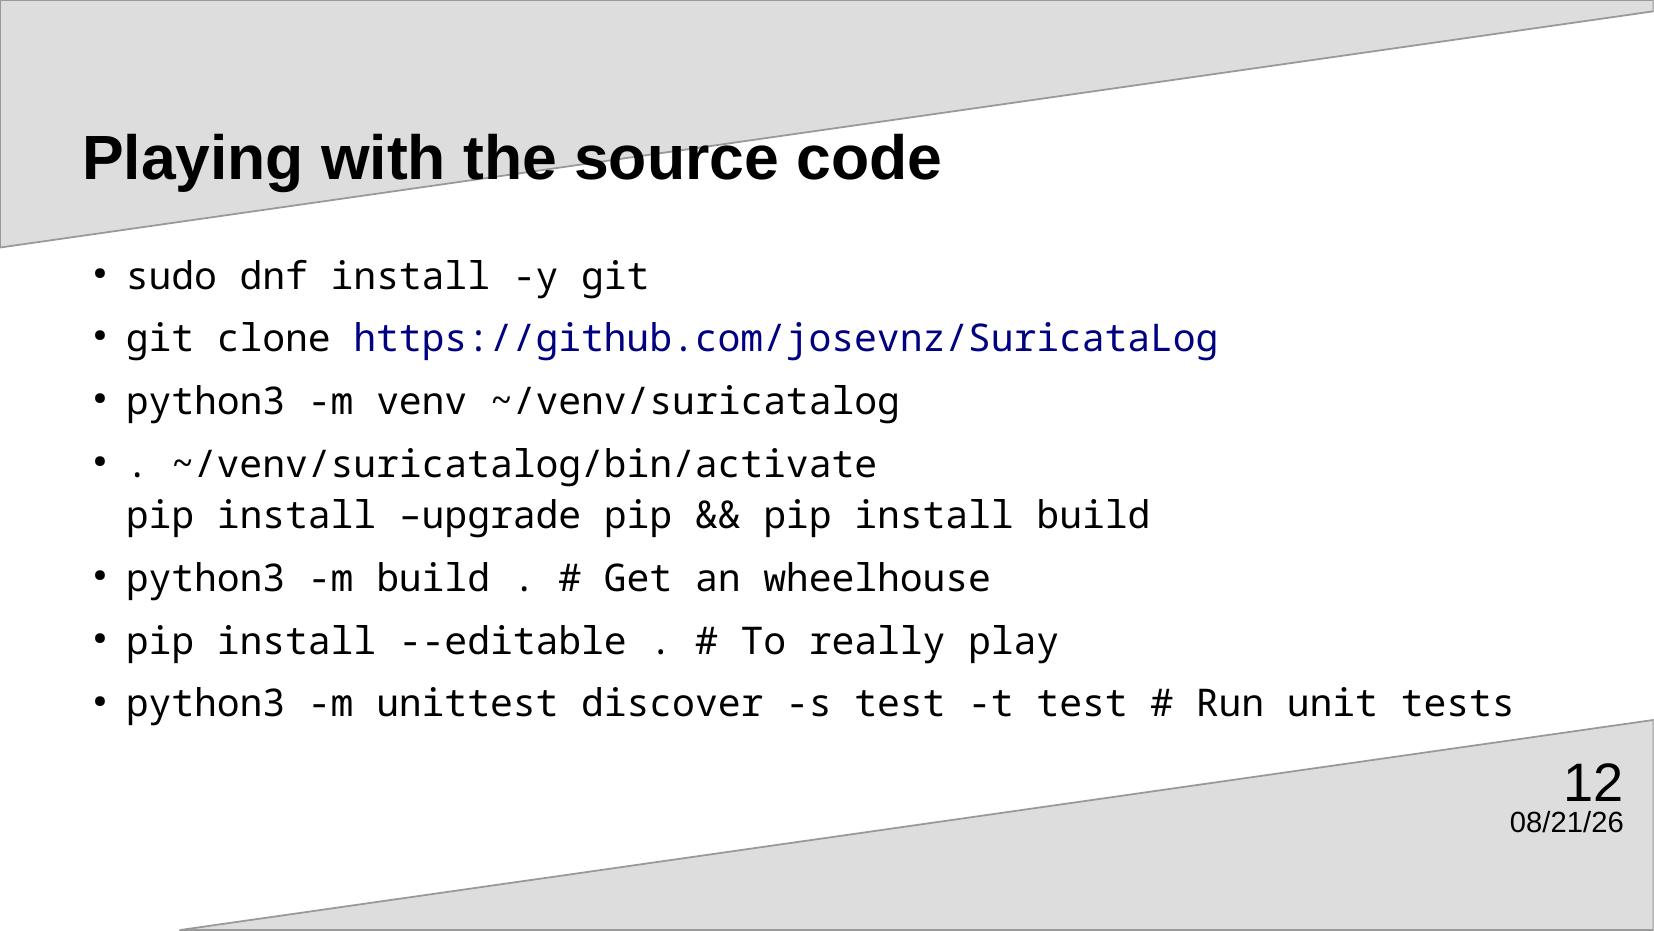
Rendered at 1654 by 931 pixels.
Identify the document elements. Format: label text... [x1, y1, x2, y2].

title Playing with the source code [11, 79, 1488, 236]
list sudo dnf install -y git git clone https://github.com/josevnz/SuricataLog python3 -m venv ~/venv/suricatalog . ~/venv/suricatalog/bin/activate pip install –upgrade pip && pip install build python3 -m build . # Get an wheelhouse pip install --editable . # To really play python3 -m unittest discover -s test -t test # Run unit tests [82, 248, 1538, 789]
